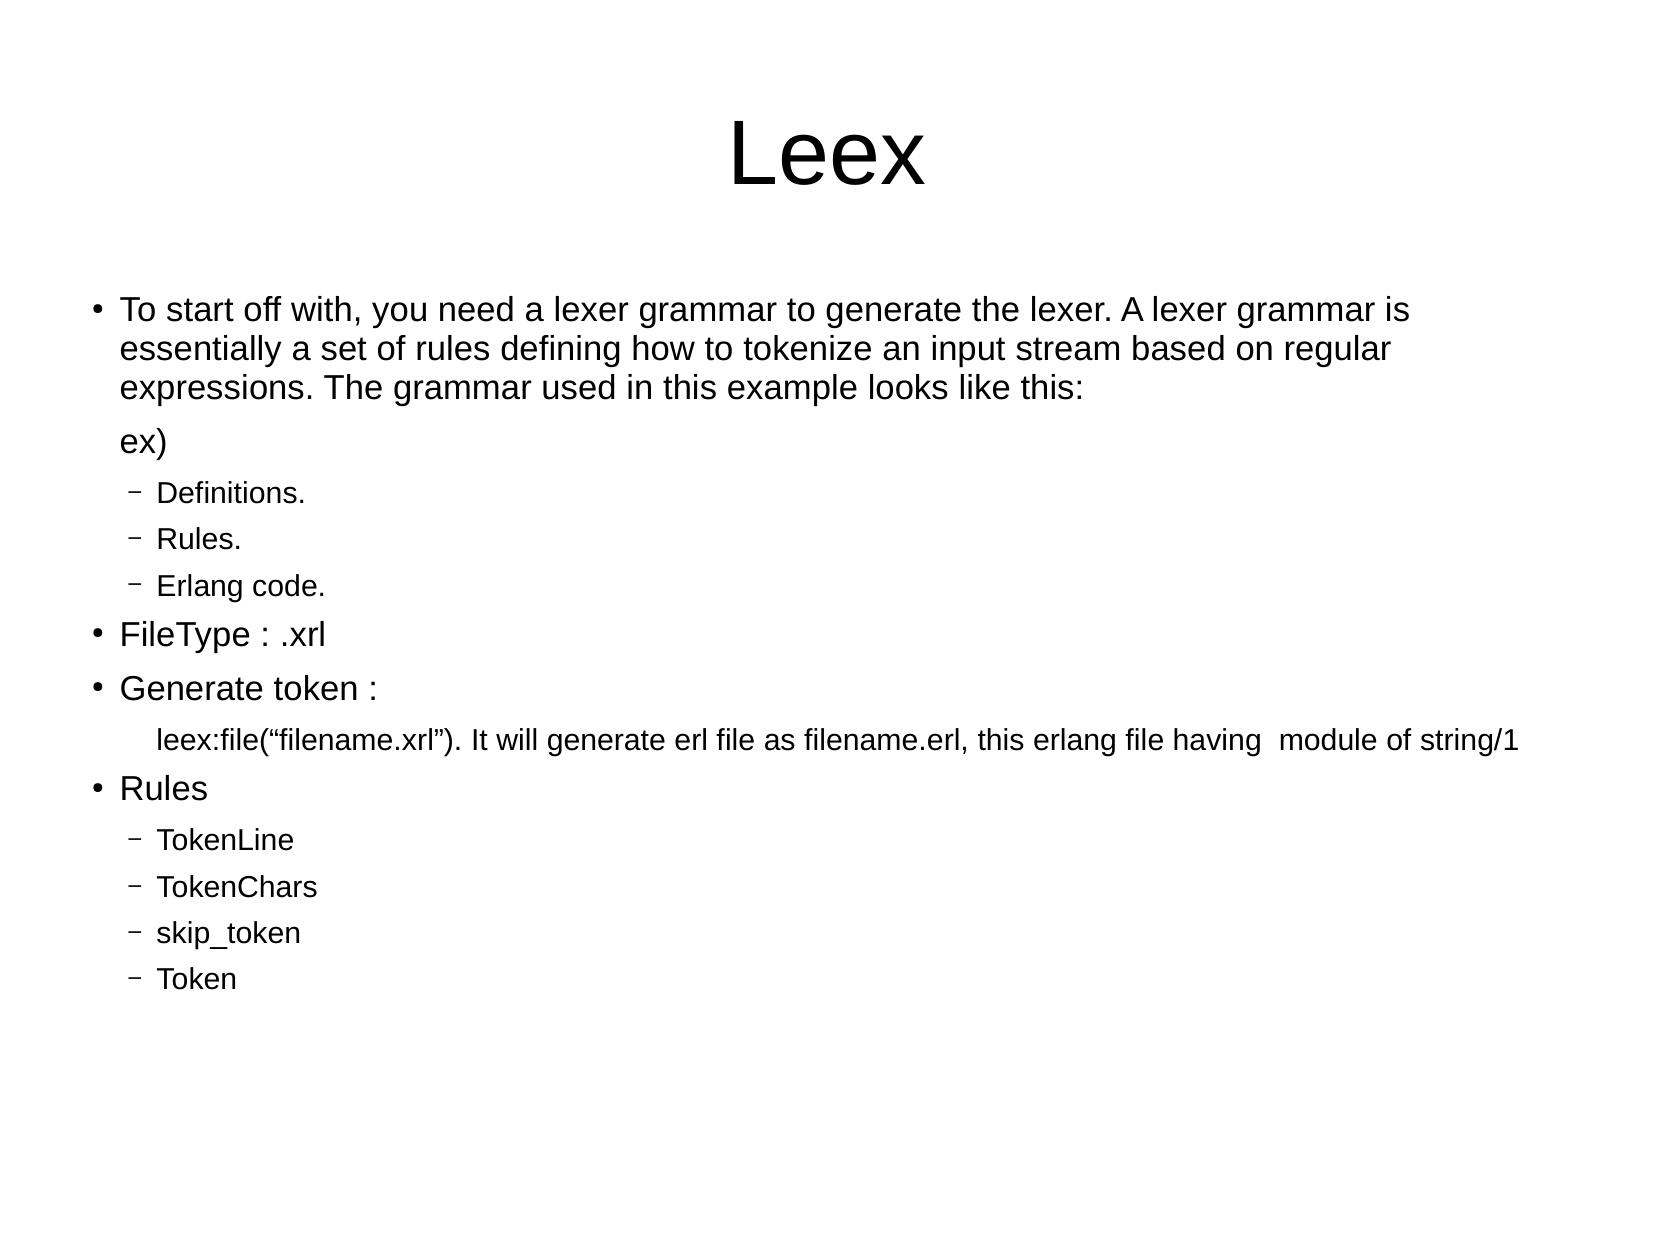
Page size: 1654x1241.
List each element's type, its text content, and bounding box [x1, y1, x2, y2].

list To start off with, you need a lexer grammar to generate the lexer. A lexer grammar is essentially a set of rules defining how to tokenize an input stream based on regular expressions. The grammar used in this example looks like this: ex) Definitions. Rules. Erlang code. FileType : .xrl Generate token : leex:file(“filename.xrl”). It will generate erl file as filename.erl, this erlang file having module of string/1 Rules TokenLine TokenChars skip_token Token [82, 290, 1571, 1010]
title Leex [82, 49, 1571, 257]
